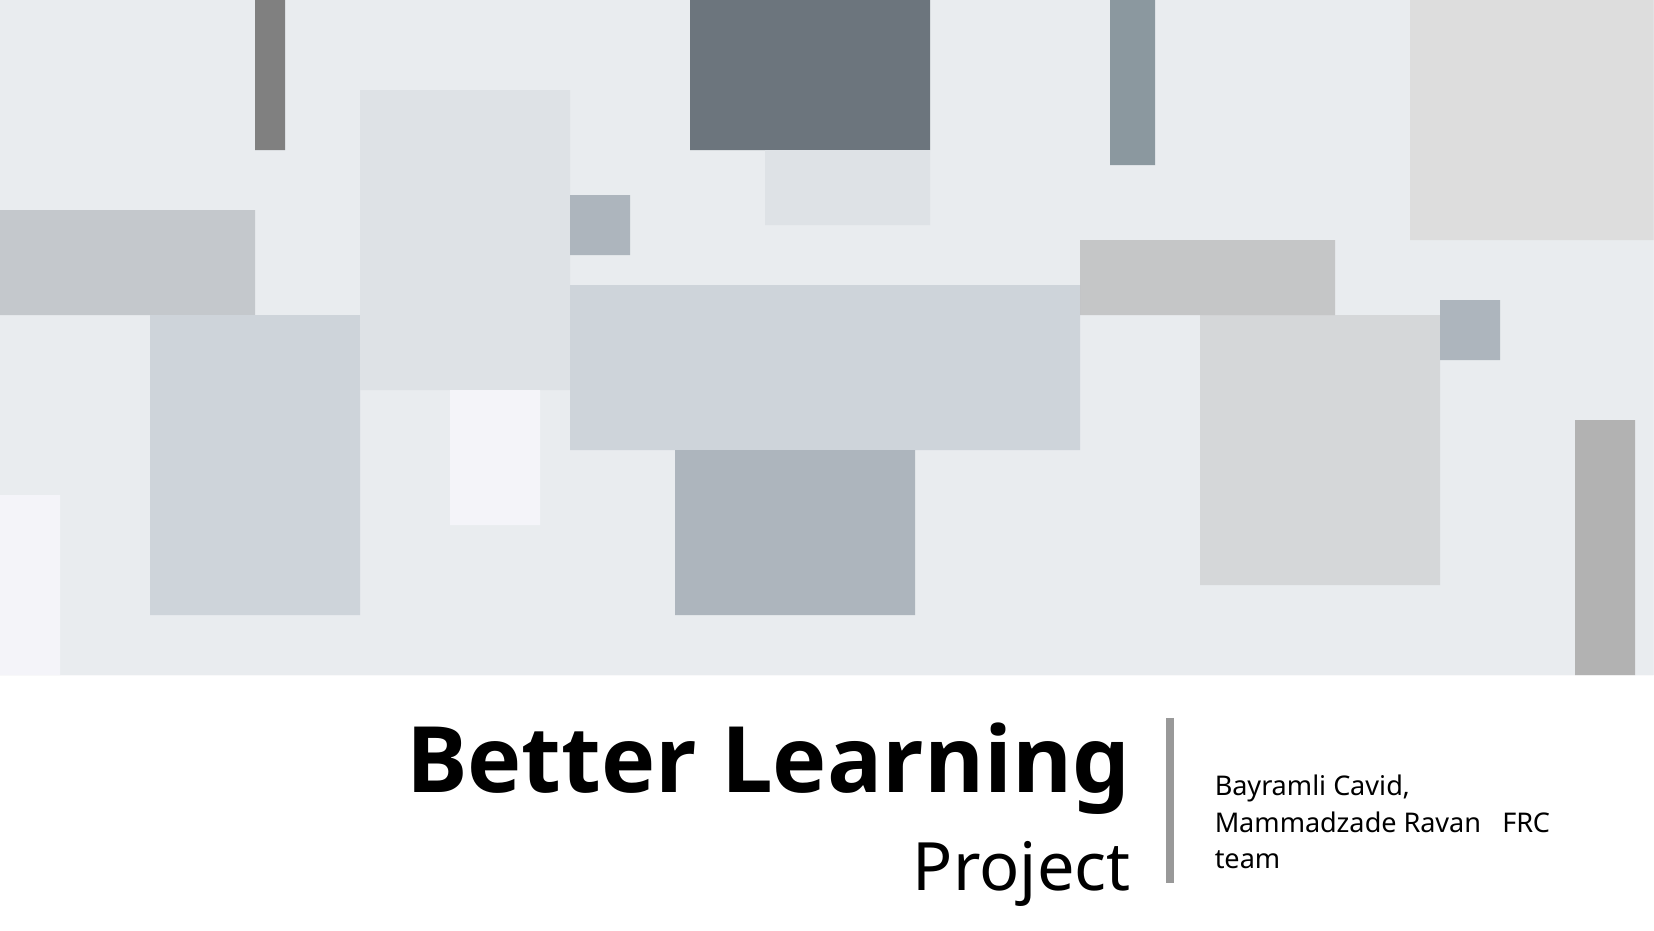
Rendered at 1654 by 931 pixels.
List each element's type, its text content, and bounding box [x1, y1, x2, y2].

subtitle Project [262, 819, 1132, 911]
title Better Learning [262, 693, 1132, 819]
text_box Bayramli Cavid, Mammadzade Ravan FRC team [1200, 759, 1591, 885]
